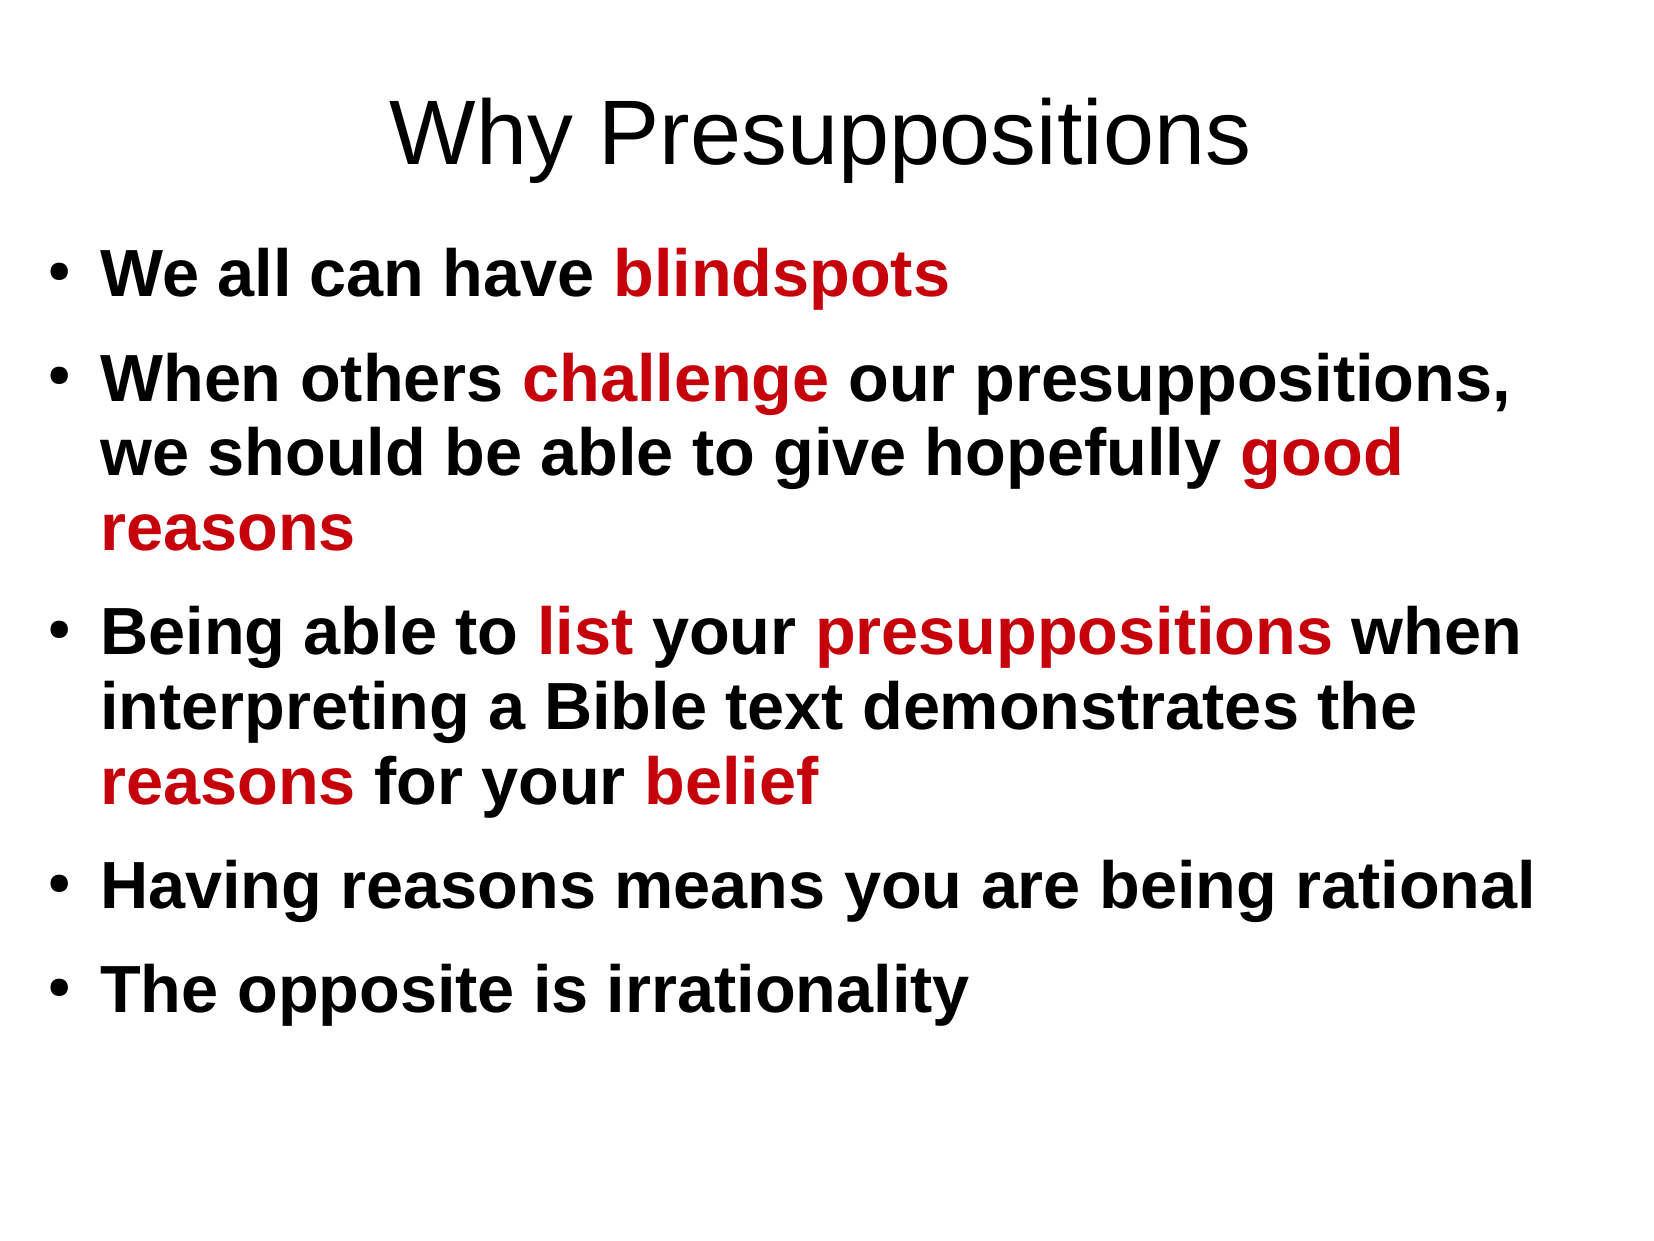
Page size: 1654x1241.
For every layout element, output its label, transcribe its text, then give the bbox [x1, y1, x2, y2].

title Why Presuppositions [76, 29, 1565, 236]
list We all can have blindspots When others challenge our presuppositions, we should be able to give hopefully good reasons Being able to list your presuppositions when interpreting a Bible text demonstrates the reasons for your belief Having reasons means you are being rational The opposite is irrationality [29, 236, 1625, 1241]
